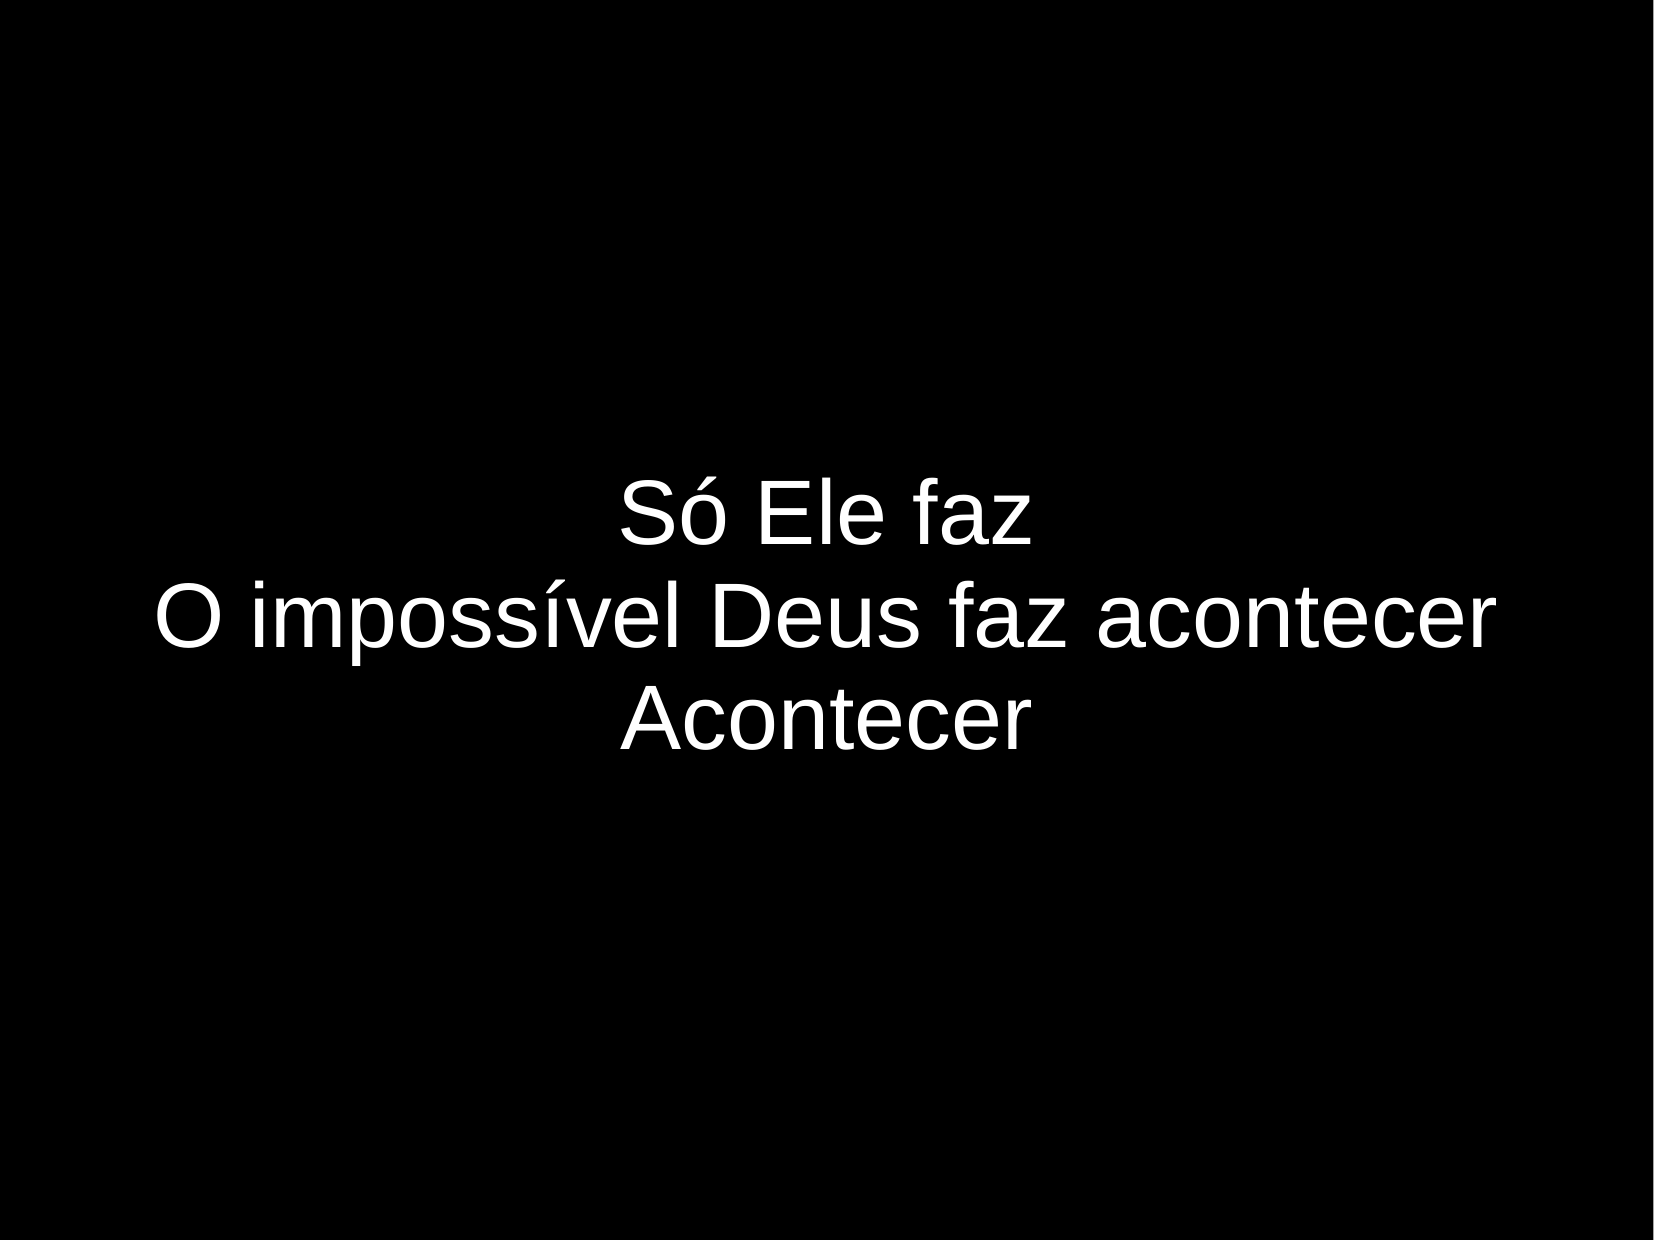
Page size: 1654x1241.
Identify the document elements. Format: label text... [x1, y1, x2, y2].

subtitle Só Ele faz O impossível Deus faz acontecer Acontecer [82, 49, 1571, 1182]
